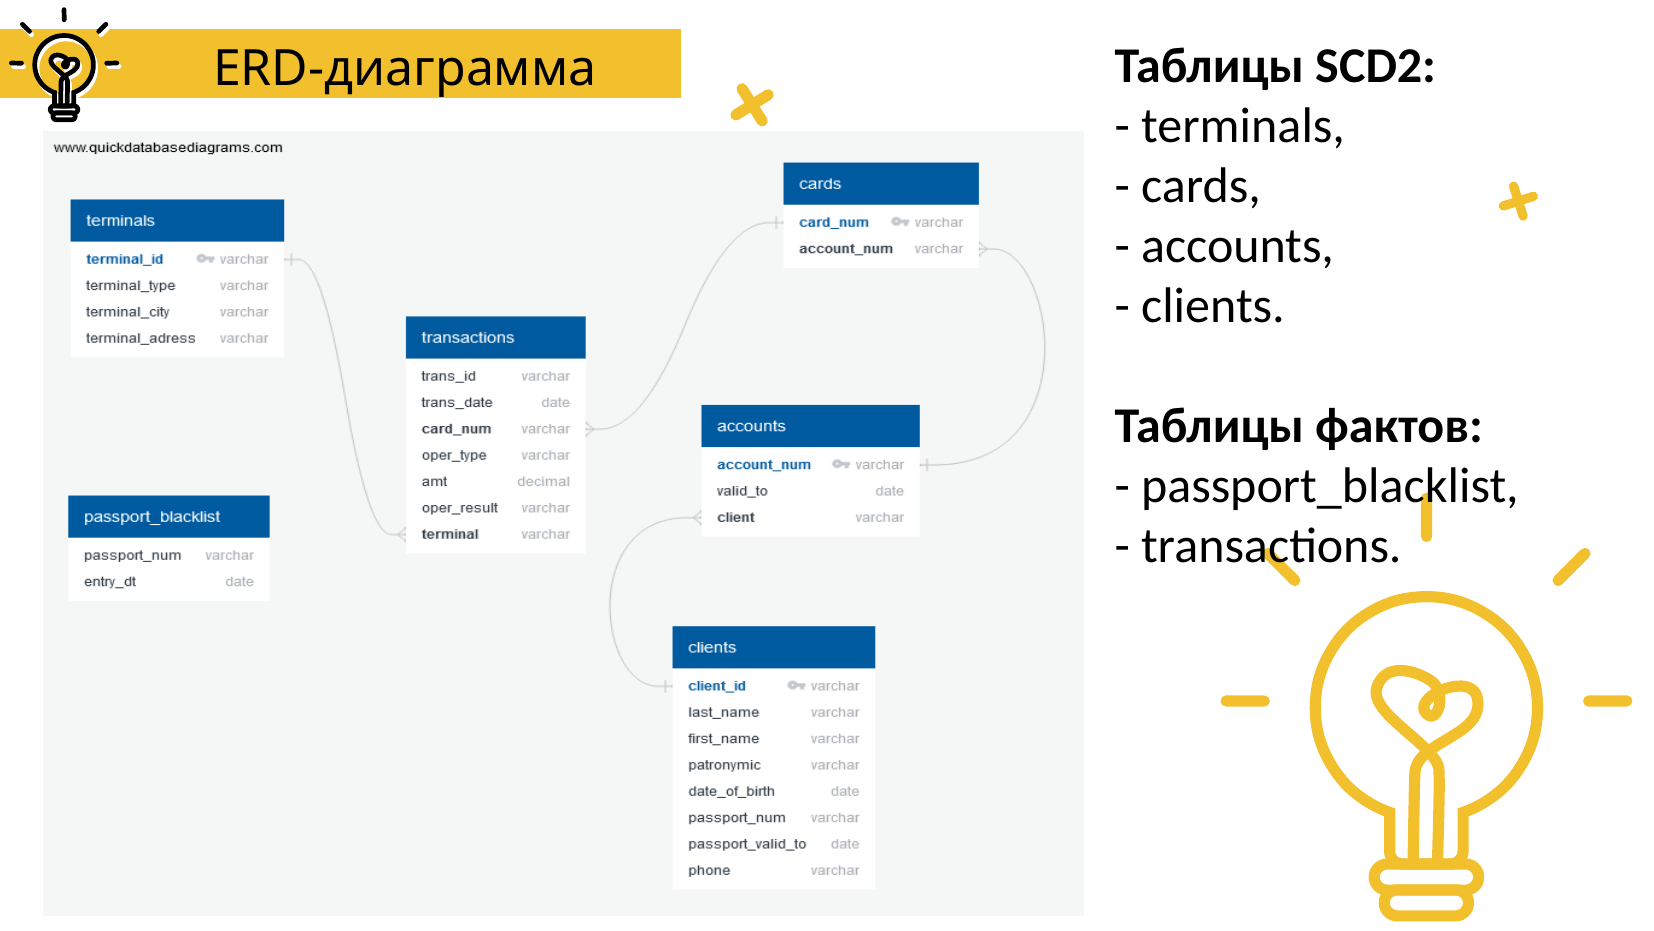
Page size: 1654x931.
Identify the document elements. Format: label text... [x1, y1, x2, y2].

picture [43, 131, 1084, 916]
title ERD-диаграмма [118, 25, 692, 105]
text_box Таблицы SCD2: - terminals, - cards, - accounts, - clients. Таблицы фактов: - passport_blacklist, - transactions. [1099, 25, 1635, 586]
